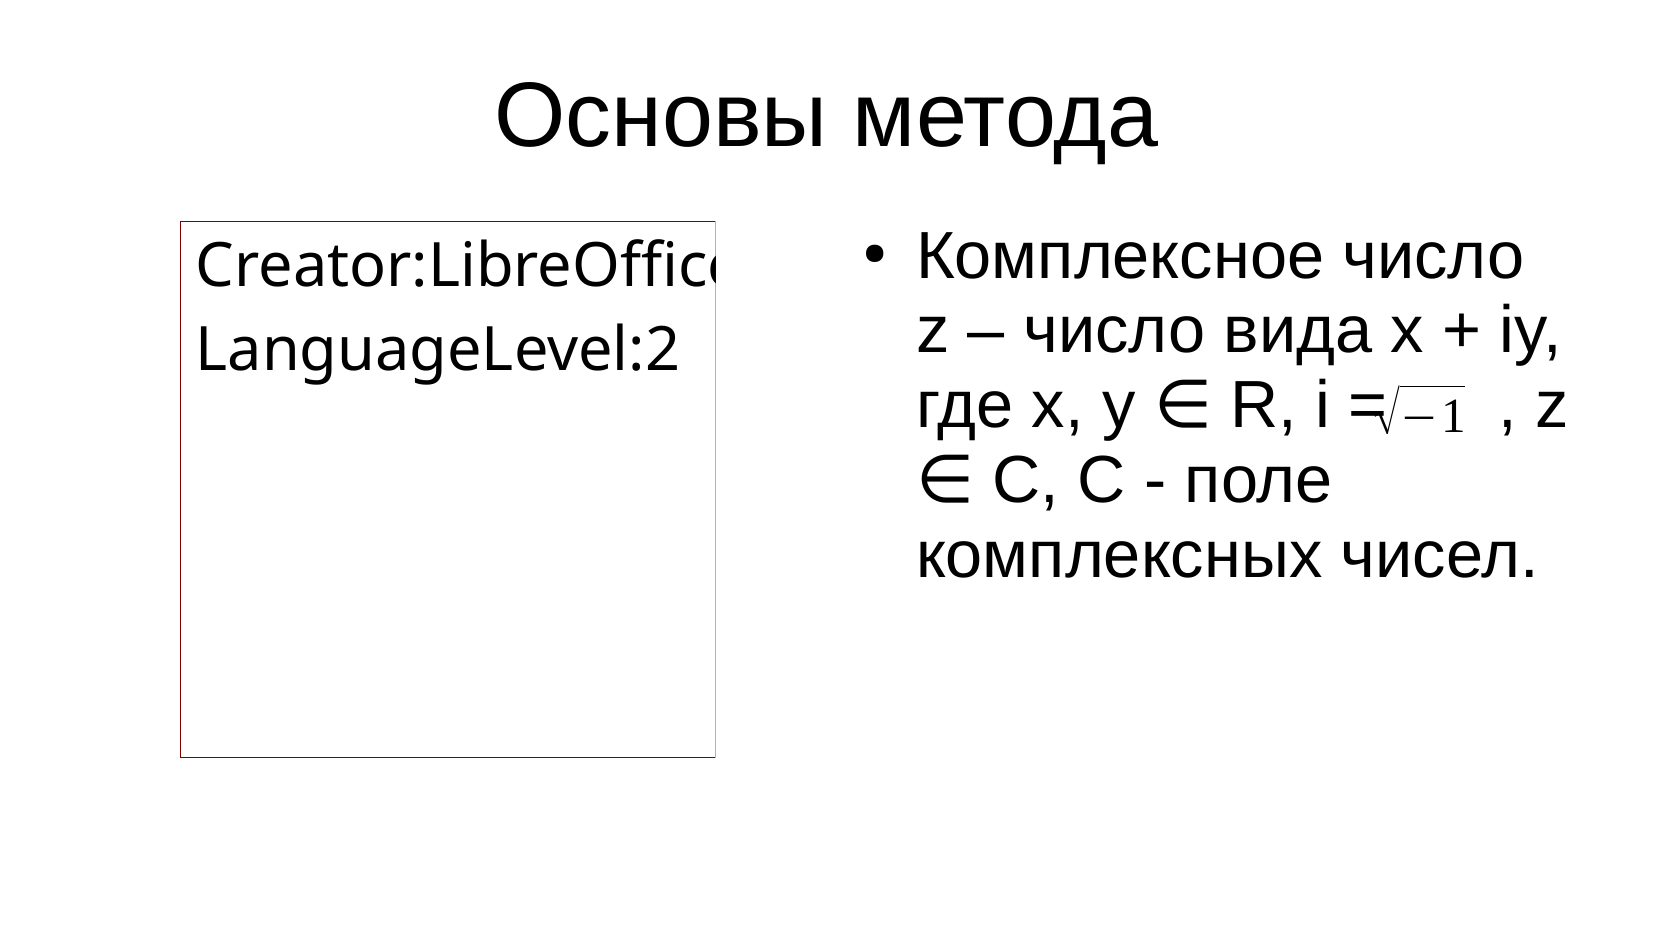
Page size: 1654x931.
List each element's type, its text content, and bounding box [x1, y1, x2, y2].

picture [1360, 383, 1477, 443]
list Комплексное число z – число вида x + iy, где x, y ∈ R, i = , z ∈ C, C - поле комплексных чисел. [845, 217, 1572, 758]
title Основы метода [82, 37, 1571, 193]
picture [176, 217, 716, 758]
